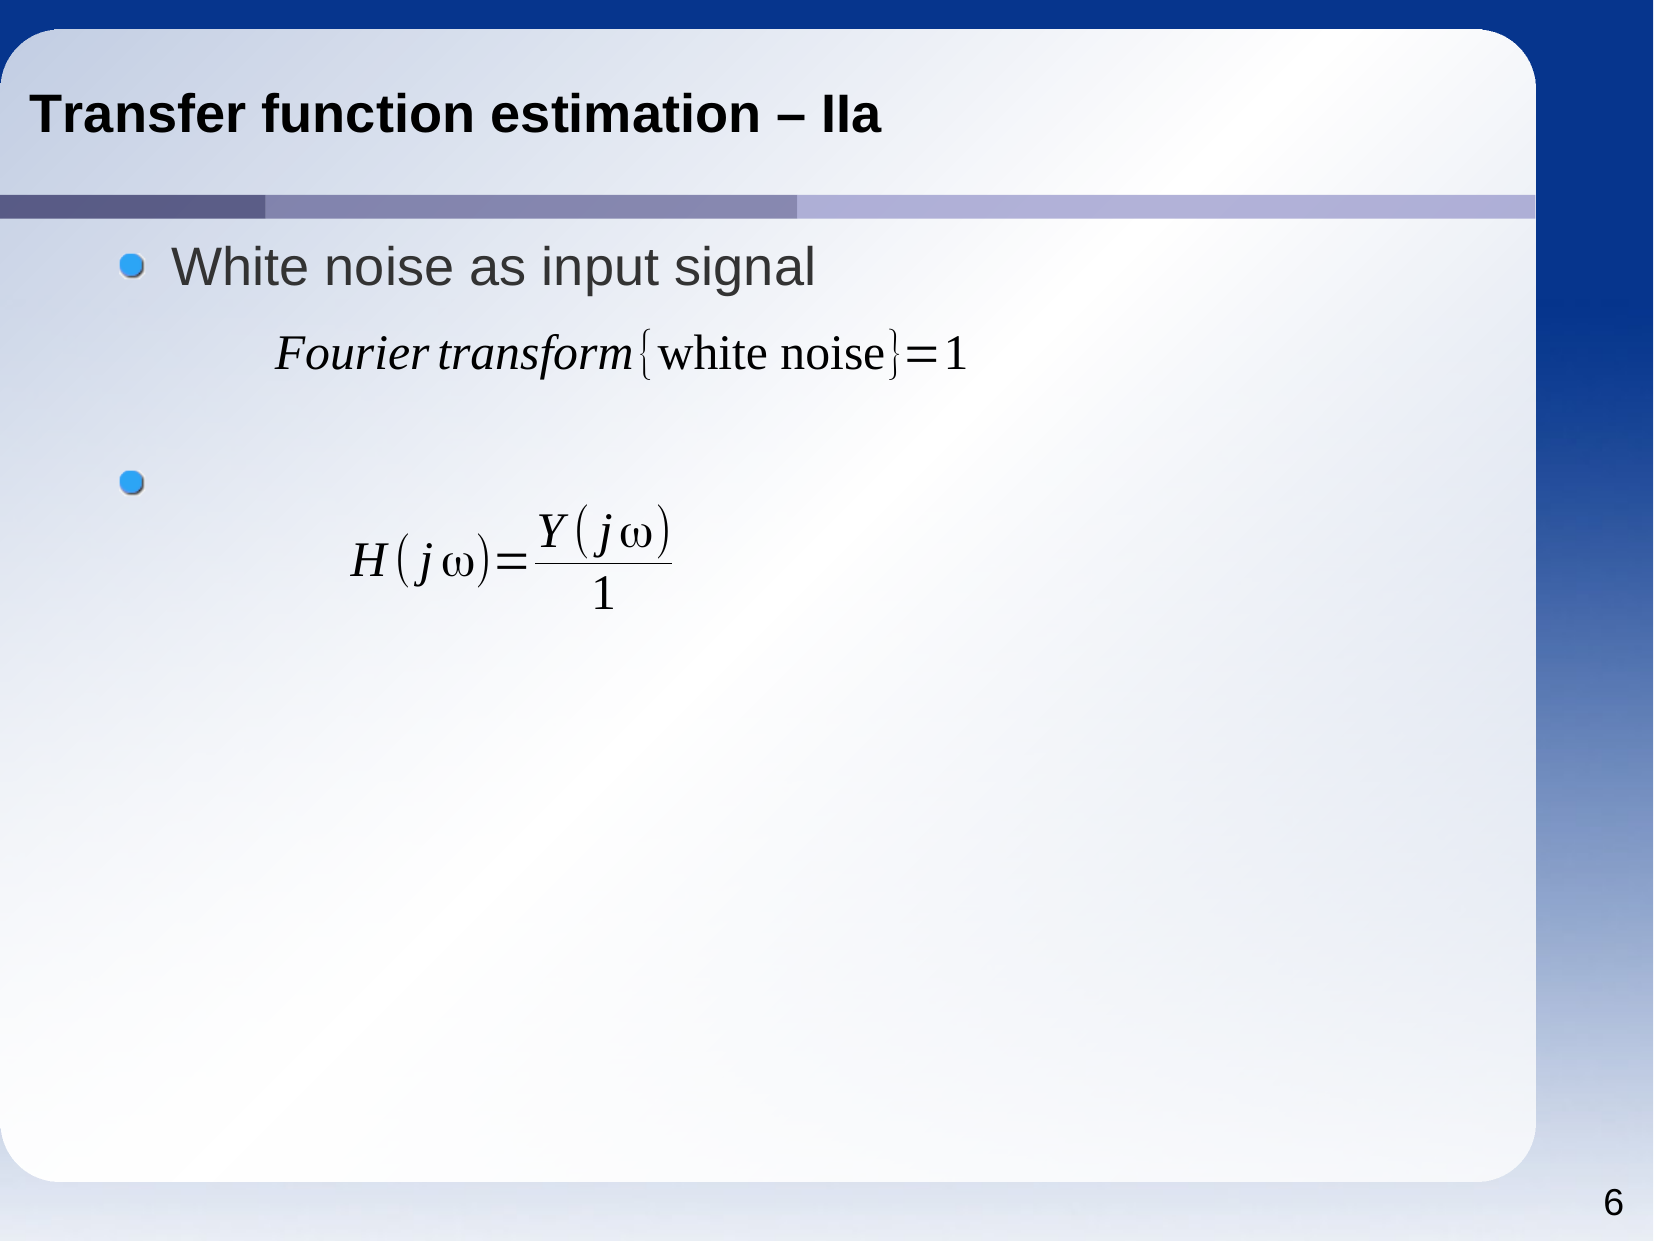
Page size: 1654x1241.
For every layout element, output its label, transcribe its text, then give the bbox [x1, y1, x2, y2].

list White noise as input signal [29, 236, 1506, 1152]
picture [0, 0, 1654, 1241]
chart [265, 326, 975, 384]
chart [341, 501, 680, 621]
title Transfer function estimation – IIa [29, 49, 1506, 178]
